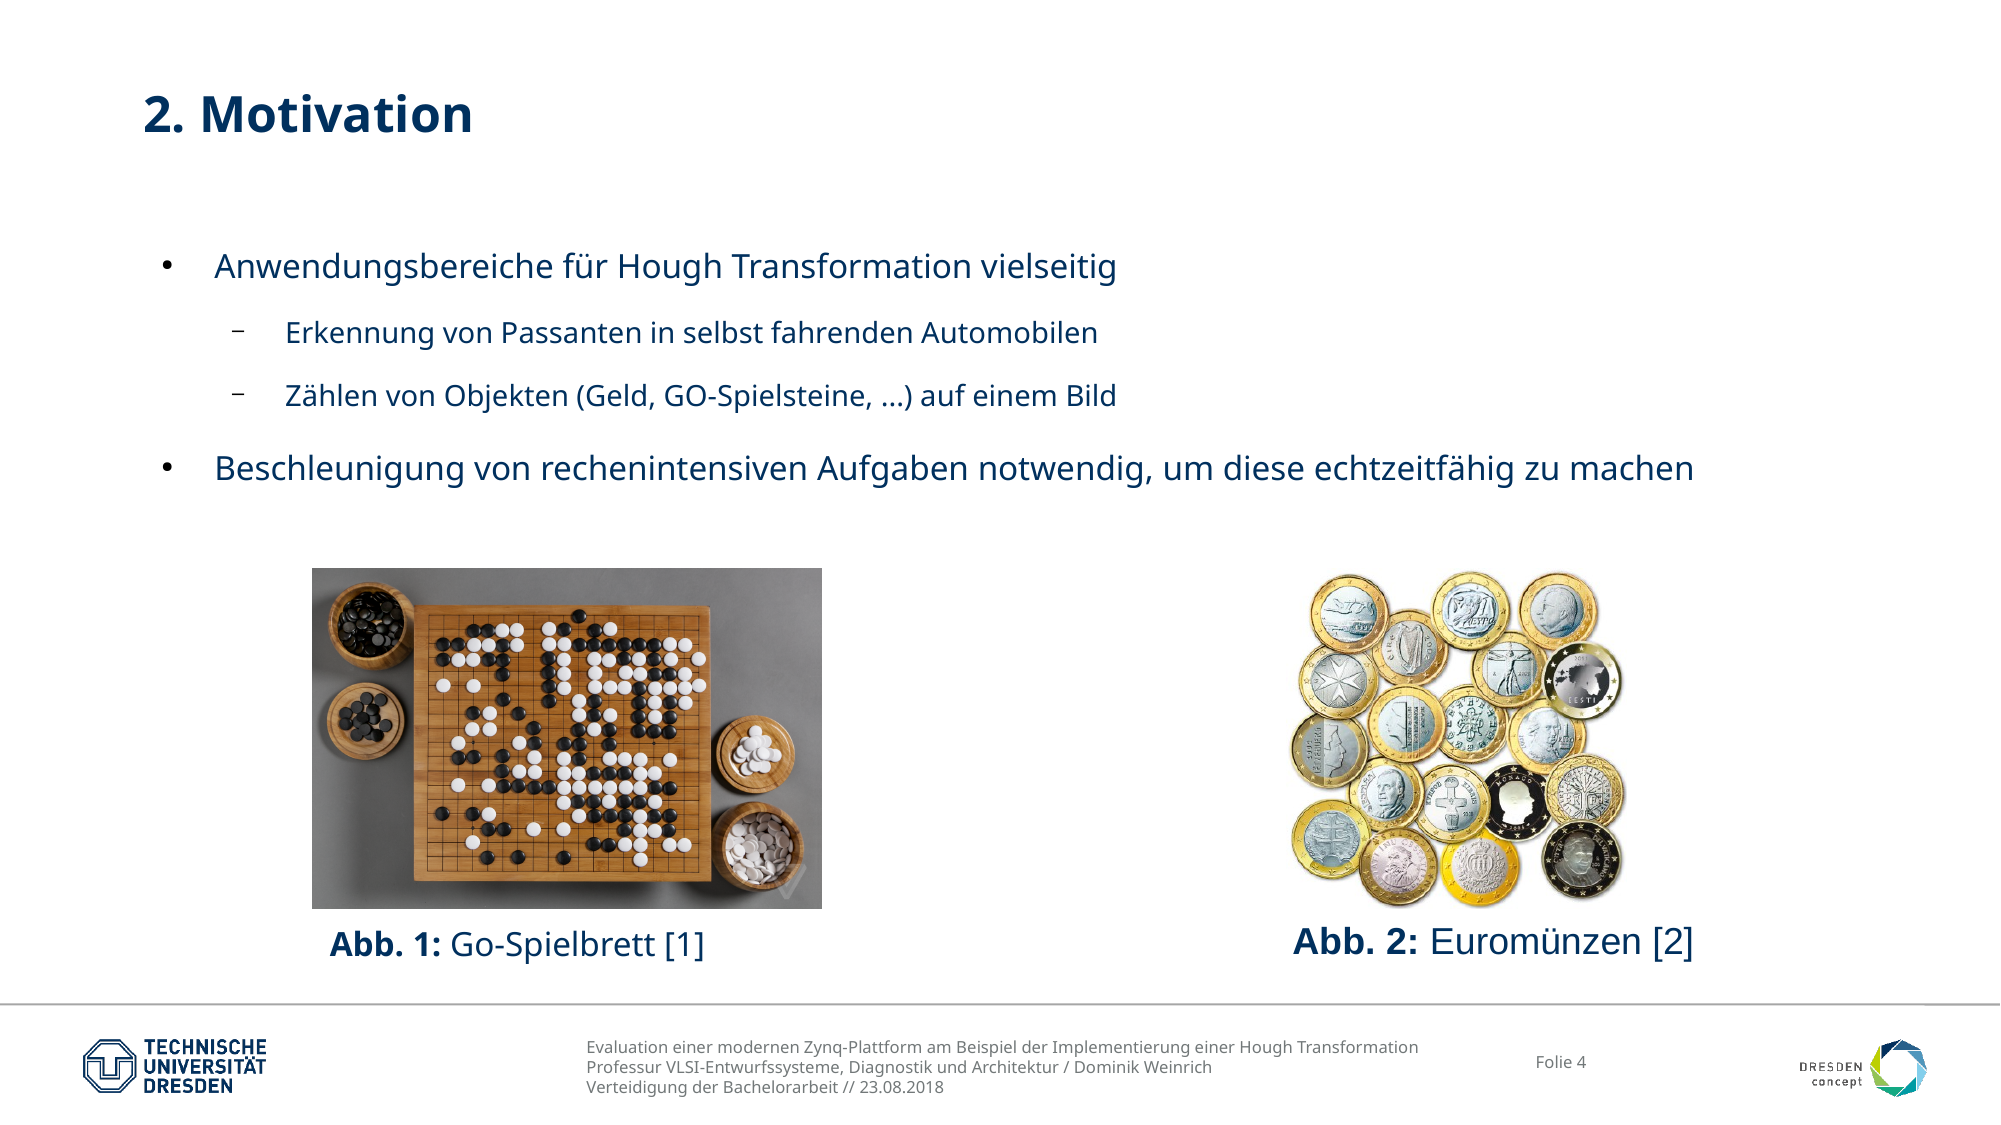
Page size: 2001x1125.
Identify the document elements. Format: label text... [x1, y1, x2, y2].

title 2. Motivation [143, 56, 1880, 169]
list Anwendungsbereiche für Hough Transformation vielseitig Erkennung von Passanten in selbst fahrenden Automobilen Zählen von Objekten (Geld, GO-Spielsteine, ...) auf einem Bild Beschleunigung von rechenintensiven Aufgaben notwendig, um diese echtzeitfähig zu machen [143, 243, 1880, 556]
text_box Abb. 2: Euromünzen [2] [1277, 913, 1796, 971]
picture [312, 568, 822, 909]
picture [83, 1039, 266, 1093]
picture [1286, 568, 1627, 909]
picture [1800, 1039, 1927, 1097]
text_box Abb. 1: Go-Spielbrett [1] [314, 913, 833, 974]
